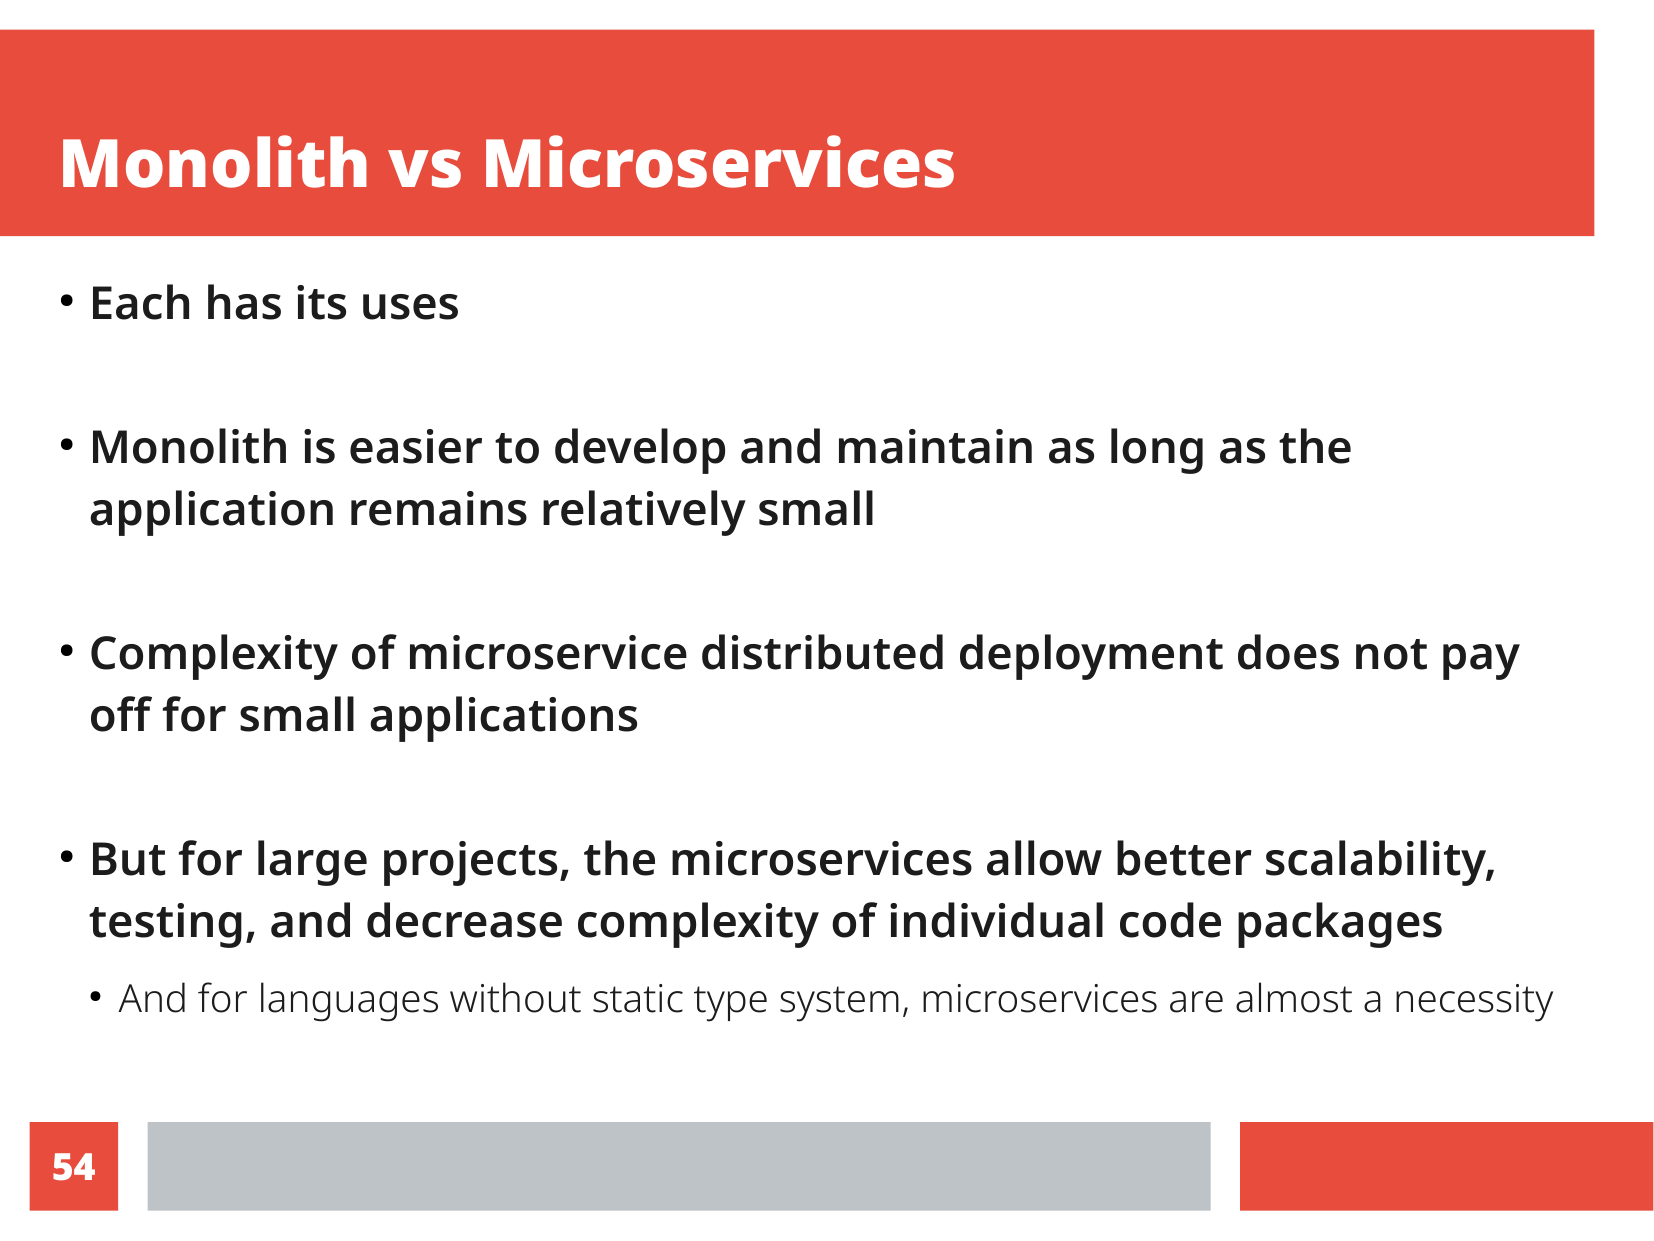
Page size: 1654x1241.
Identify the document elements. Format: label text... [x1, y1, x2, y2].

list Each has its uses Monolith is easier to develop and maintain as long as the application remains relatively small Complexity of microservice distributed deployment does not pay off for small applications But for large projects, the microservices allow better scalability, testing, and decrease complexity of individual code packages And for languages without static type system, microservices are almost a necessity [59, 271, 1565, 1039]
title Monolith vs Microservices [59, 59, 1595, 207]
